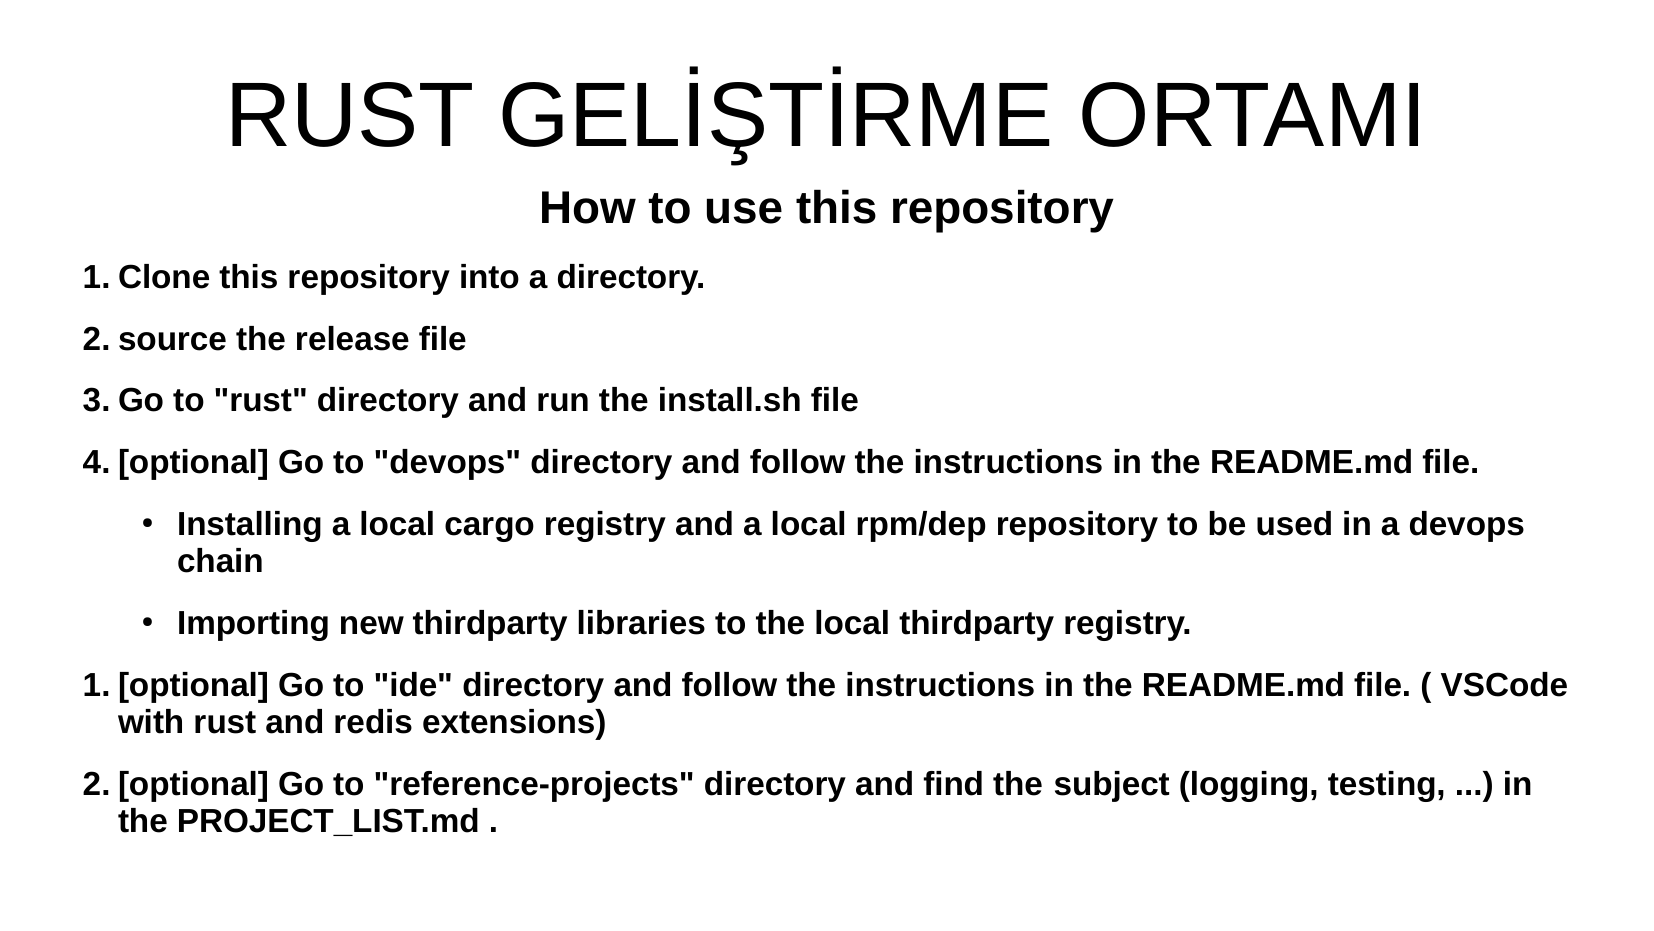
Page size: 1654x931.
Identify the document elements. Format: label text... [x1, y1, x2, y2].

title RUST GELİŞTİRME ORTAMI [82, 37, 1571, 158]
subtitle How to use this repository Clone this repository into a directory. source the release file Go to "rust" directory and run the install.sh file [optional] Go to "devops" directory and follow the instructions in the README.md file. Installing a local cargo registry and a local rpm/dep repository to be used in a devops chain Importing new thirdparty libraries to the local thirdparty registry. [optional] Go to "ide" directory and follow the instructions in the README.md file. ( VSCode with rust and redis extensions) [optional] Go to "reference-projects" directory and find the subject (logging, testing, ...) in the PROJECT_LIST.md . [82, 158, 1571, 863]
